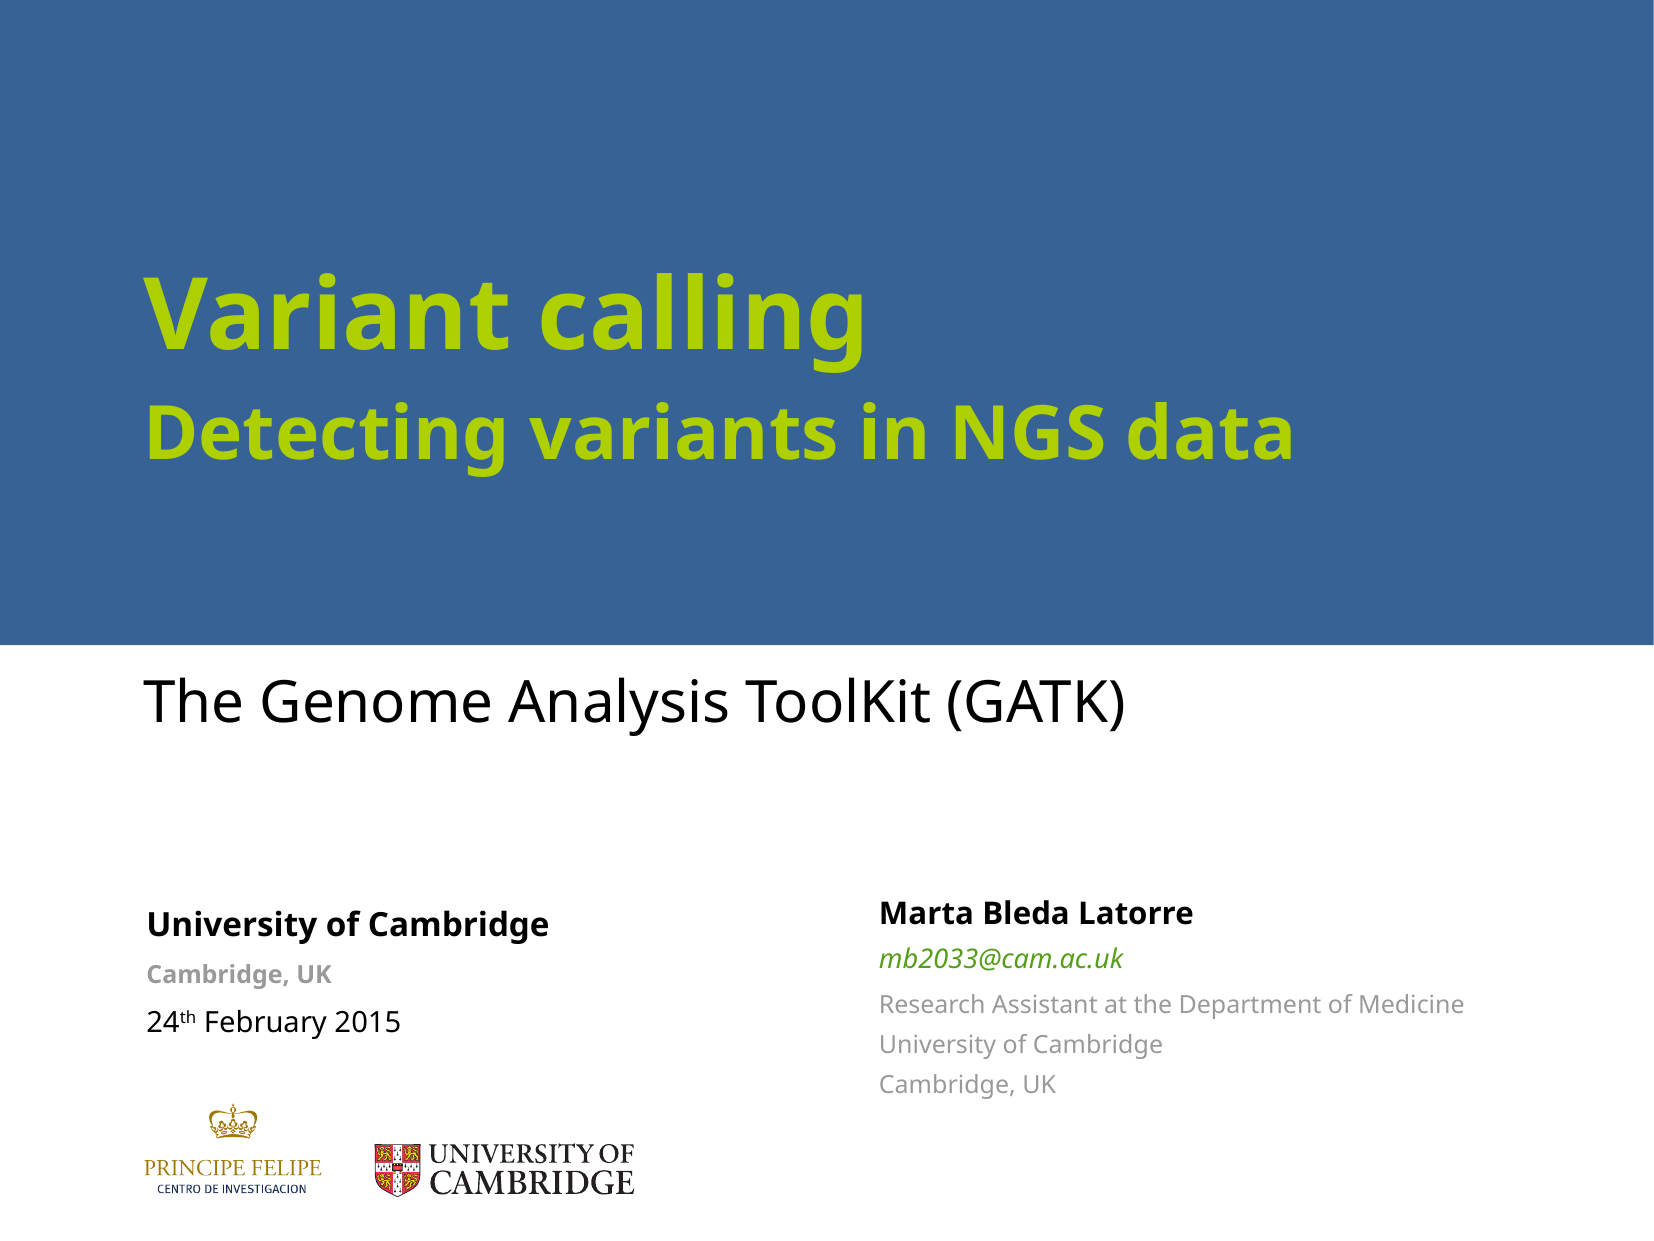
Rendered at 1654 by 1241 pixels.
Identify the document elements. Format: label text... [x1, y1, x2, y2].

title Variant calling Detecting variants in NGS data [143, 258, 1480, 466]
picture [374, 1143, 635, 1198]
picture [143, 1103, 323, 1194]
text_box University of Cambridge Cambridge, UK 24th February 2015 [131, 893, 737, 1046]
list The Genome Analysis ToolKit (GATK) [143, 659, 1599, 1241]
